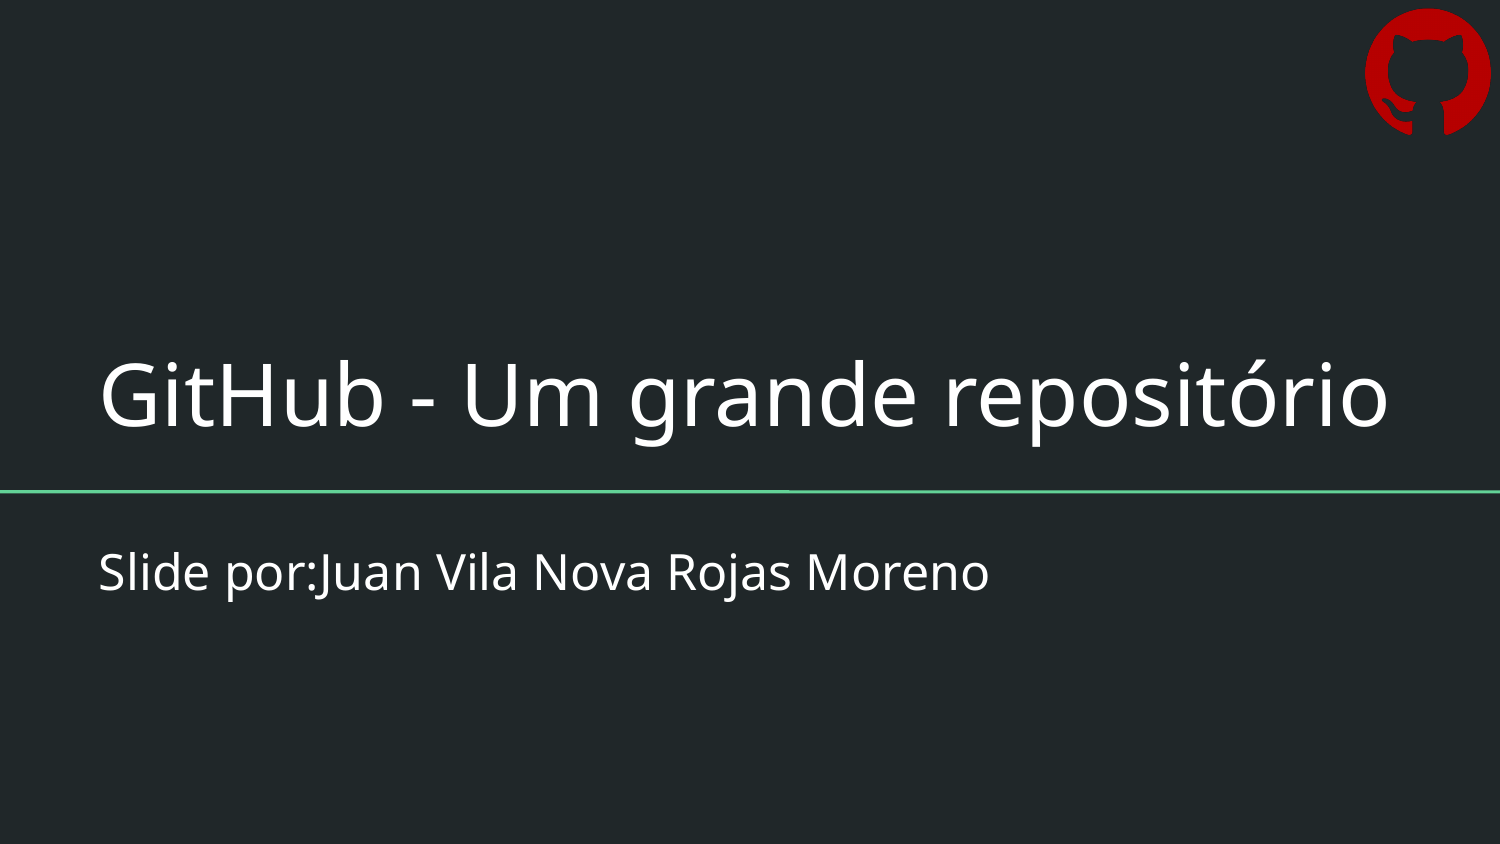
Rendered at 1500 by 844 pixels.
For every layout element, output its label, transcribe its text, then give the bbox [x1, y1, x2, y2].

picture [1356, 0, 1500, 144]
subtitle Slide por:Juan Vila Nova Rojas Moreno [83, 522, 1417, 626]
title GitHub - Um grande repositório [83, 206, 1417, 467]
